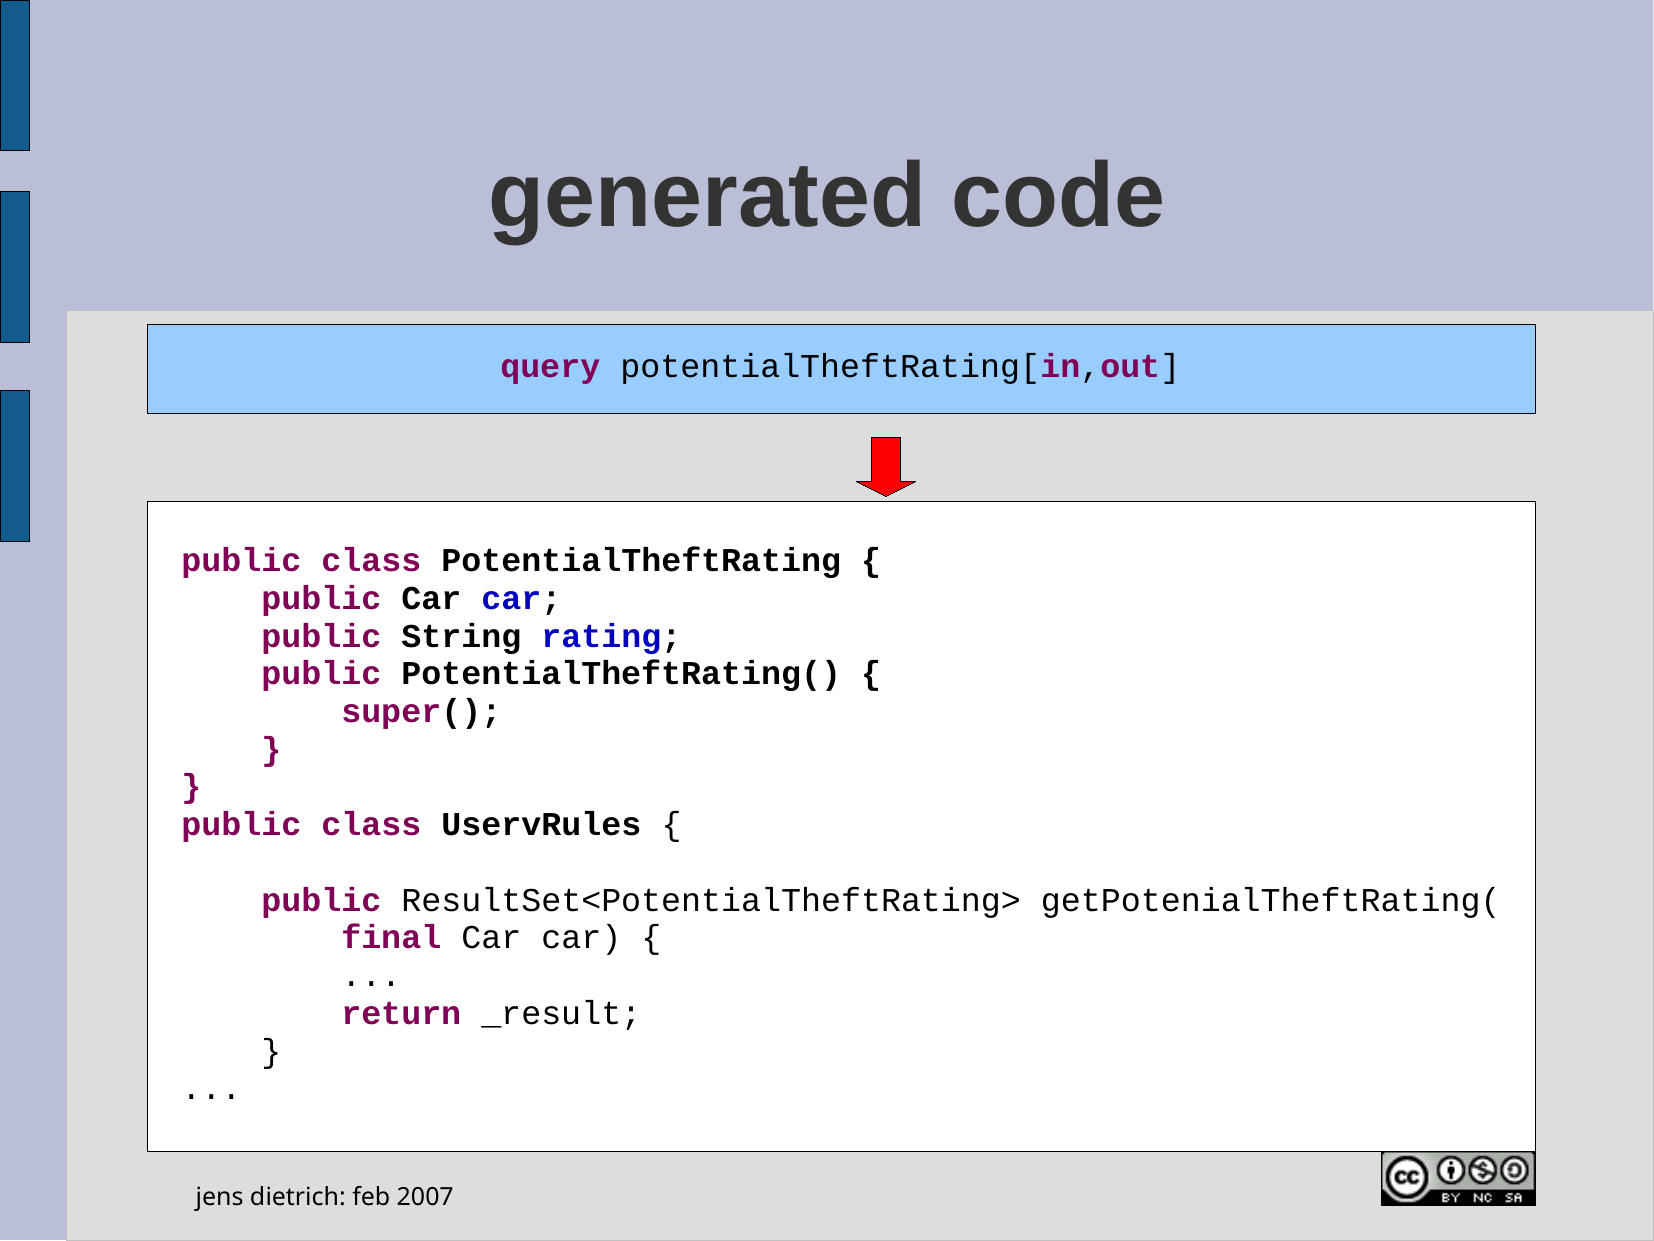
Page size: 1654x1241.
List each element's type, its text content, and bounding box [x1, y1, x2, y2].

text_box public class PotentialTheftRating { public Car car; public String rating; public PotentialTheftRating() { super(); } } public class UservRules { public ResultSet<PotentialTheftRating> getPotenialTheftRating( final Car car) { ... return _result; } ... [147, 501, 1536, 1152]
title generated code [121, 91, 1534, 299]
picture [1381, 1152, 1536, 1206]
text_box [856, 437, 916, 497]
text_box query potentialTheftRating[in,out] [147, 324, 1536, 414]
